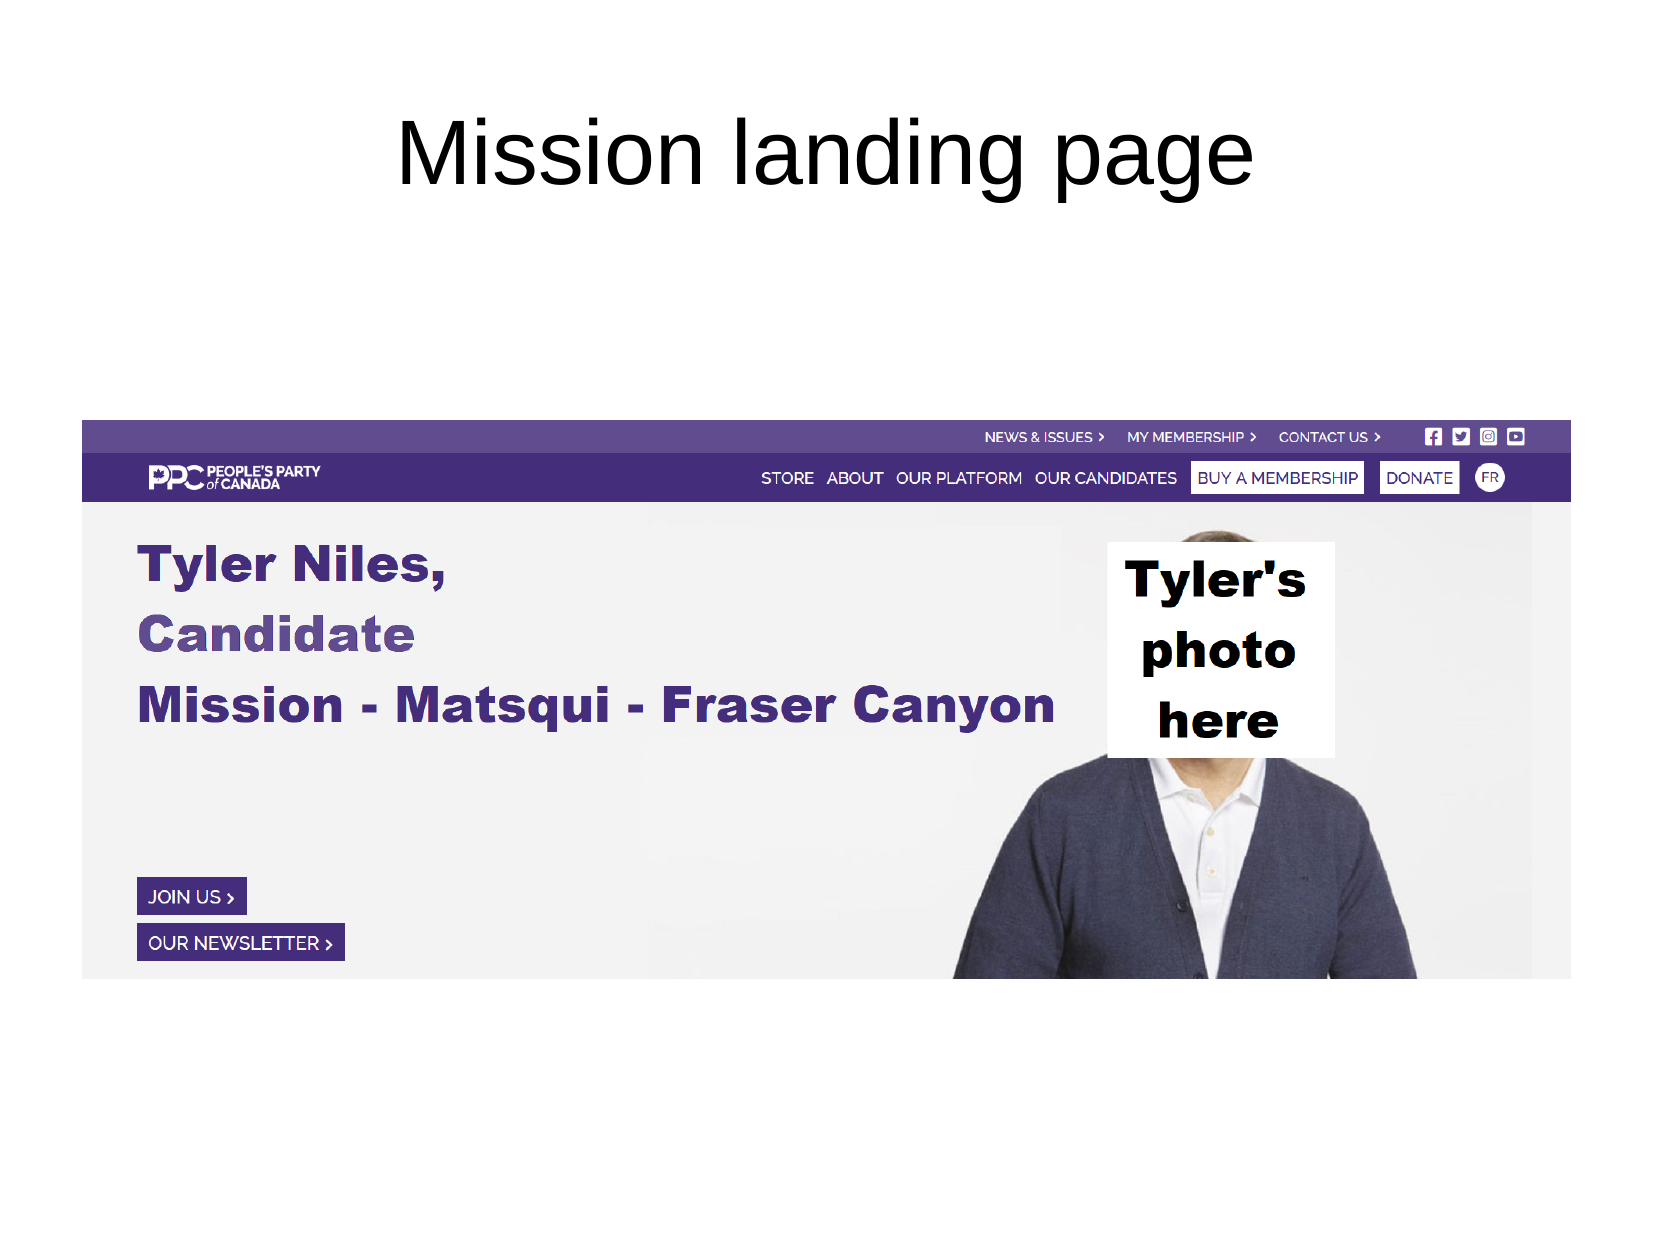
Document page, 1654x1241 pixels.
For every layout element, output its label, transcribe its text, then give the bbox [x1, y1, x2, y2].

title Mission landing page [82, 49, 1571, 257]
picture [82, 420, 1571, 979]
